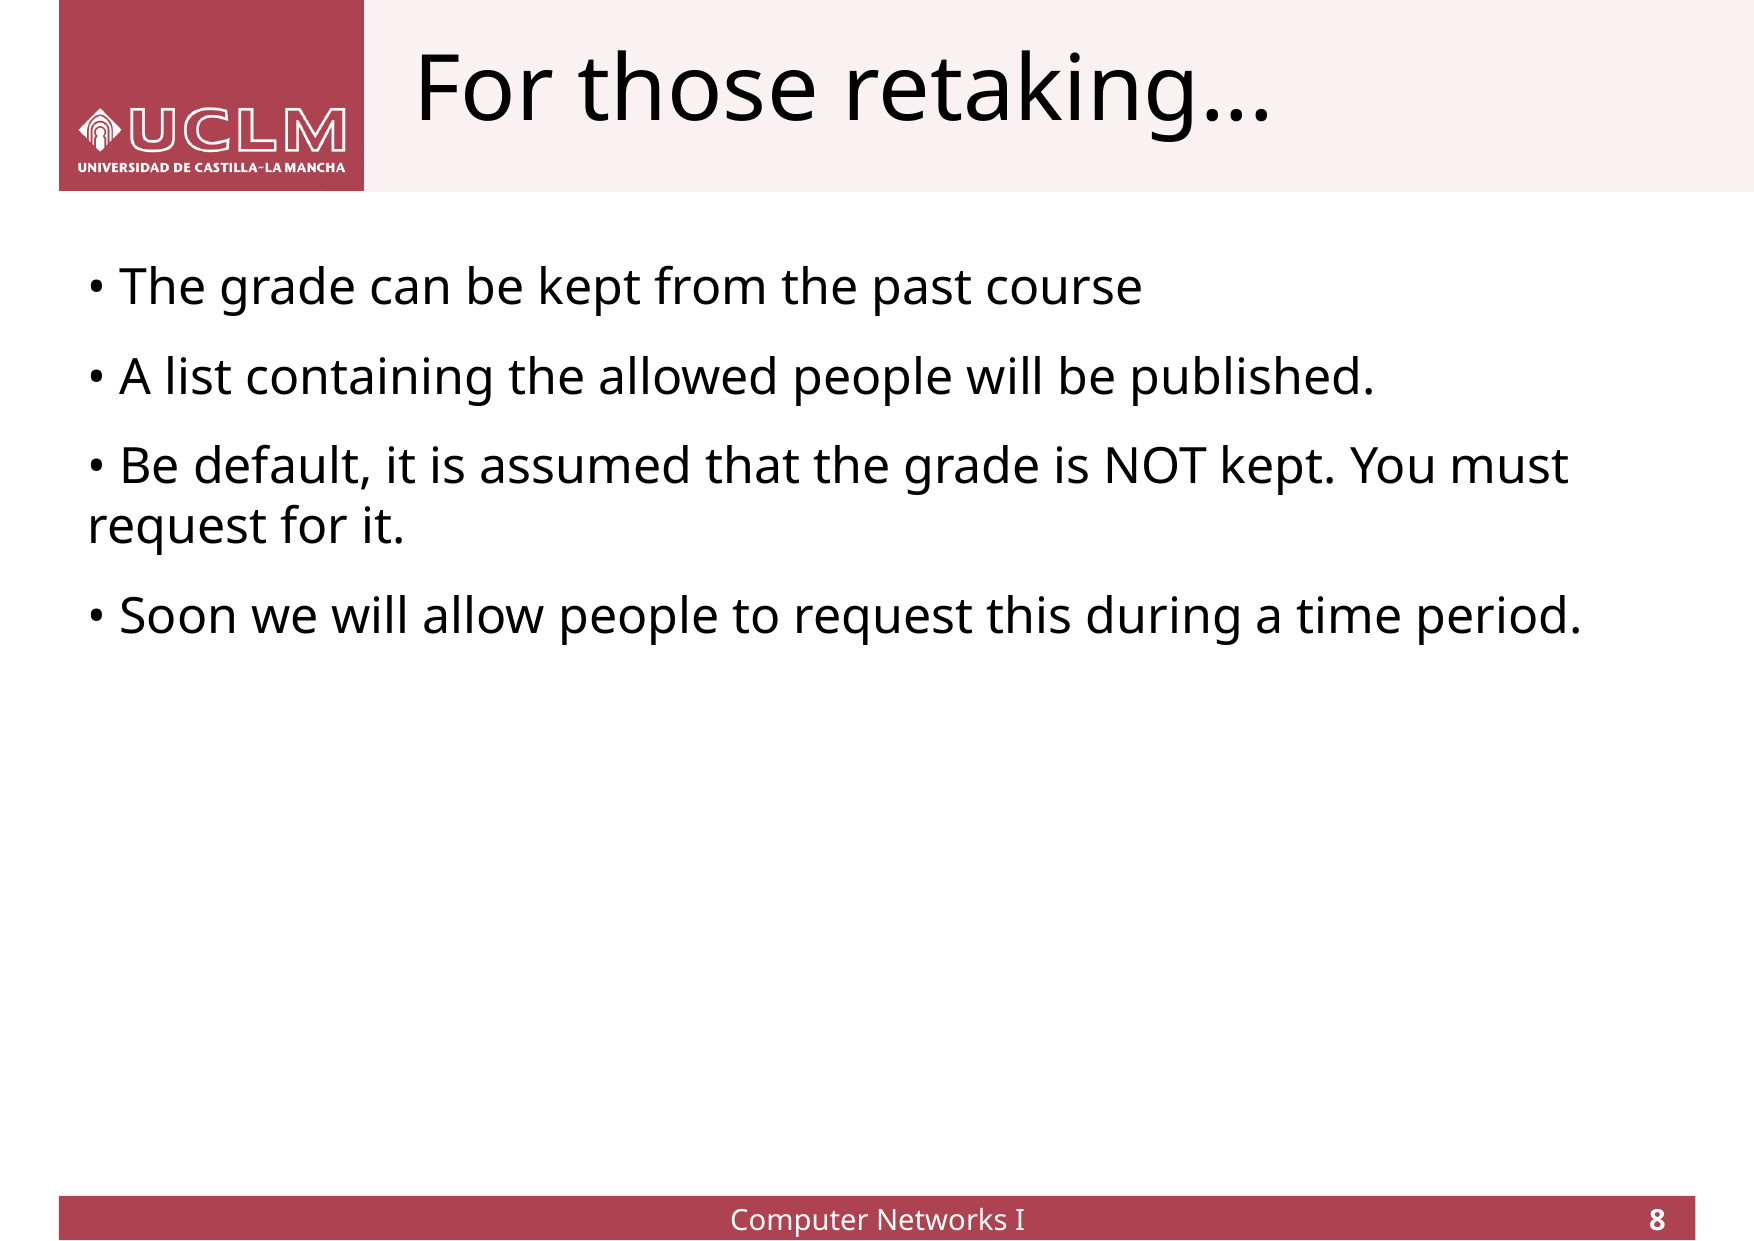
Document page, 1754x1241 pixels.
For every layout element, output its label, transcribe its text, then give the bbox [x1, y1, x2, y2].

title For those retaking... [413, 0, 1667, 198]
slide_number <number> [1257, 1200, 1666, 1236]
picture [59, 0, 364, 191]
footer Computer Networks I [599, 1200, 1156, 1236]
list • The grade can be kept from the past course • A list containing the allowed people will be published. • Be default, it is assumed that the grade is NOT kept. You must request for it. • Soon we will allow people to request this during a time period. [87, 254, 1667, 960]
